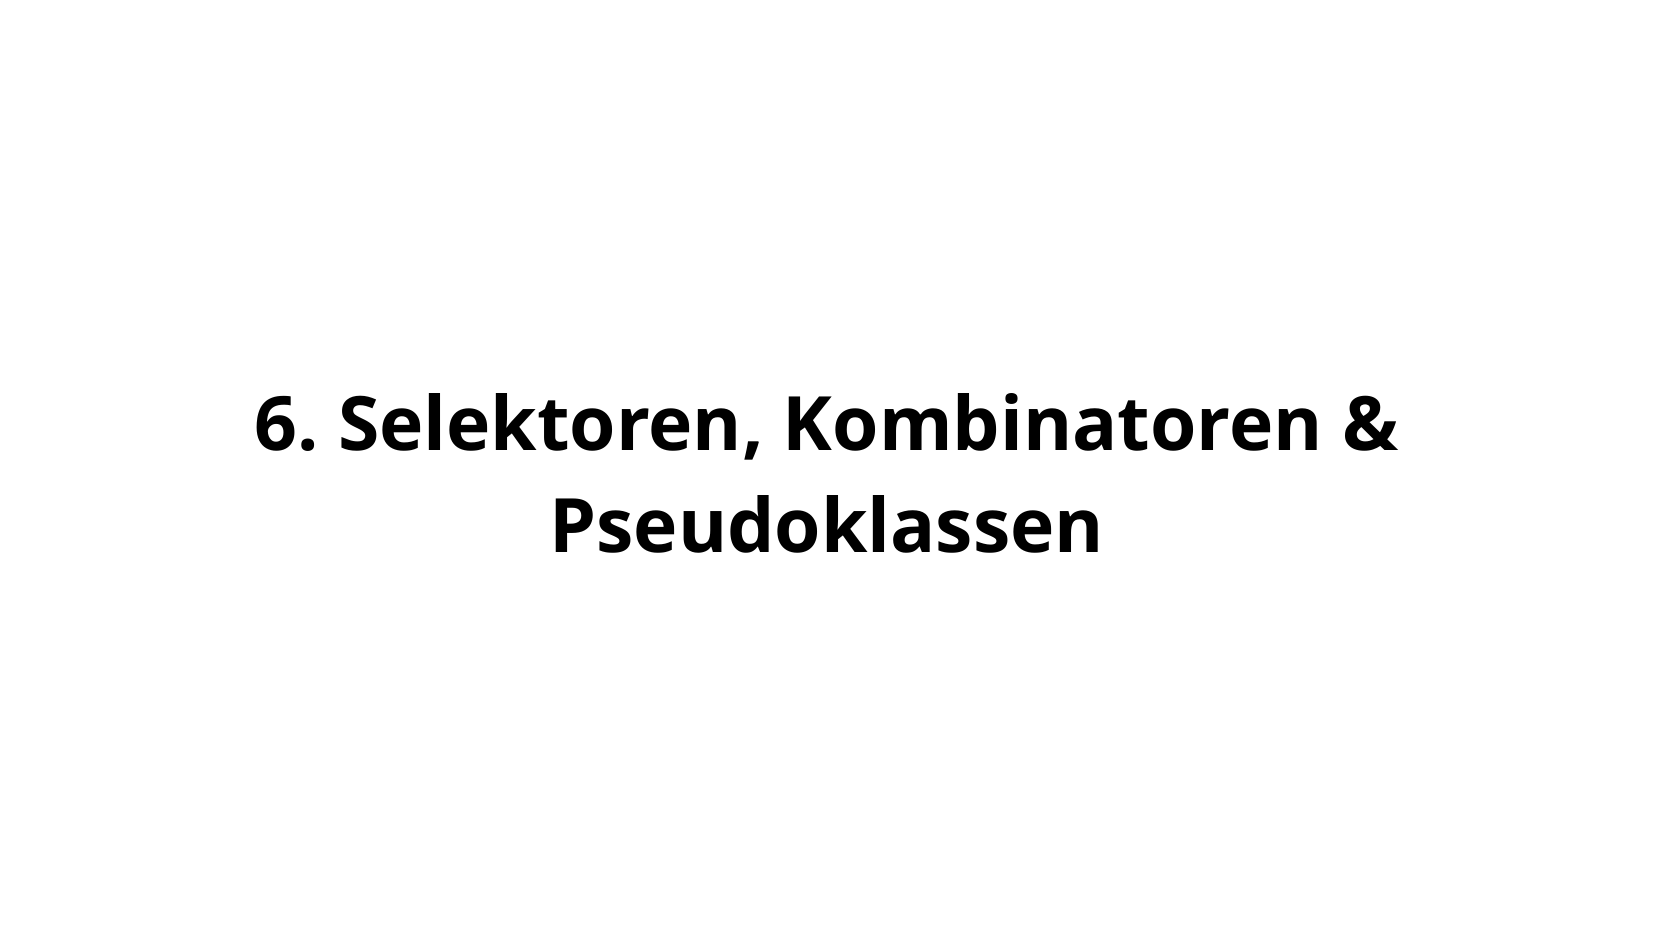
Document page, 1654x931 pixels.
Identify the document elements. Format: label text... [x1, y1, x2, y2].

title 6. Selektoren, Kombinatoren & Pseudoklassen [0, 377, 1654, 567]
